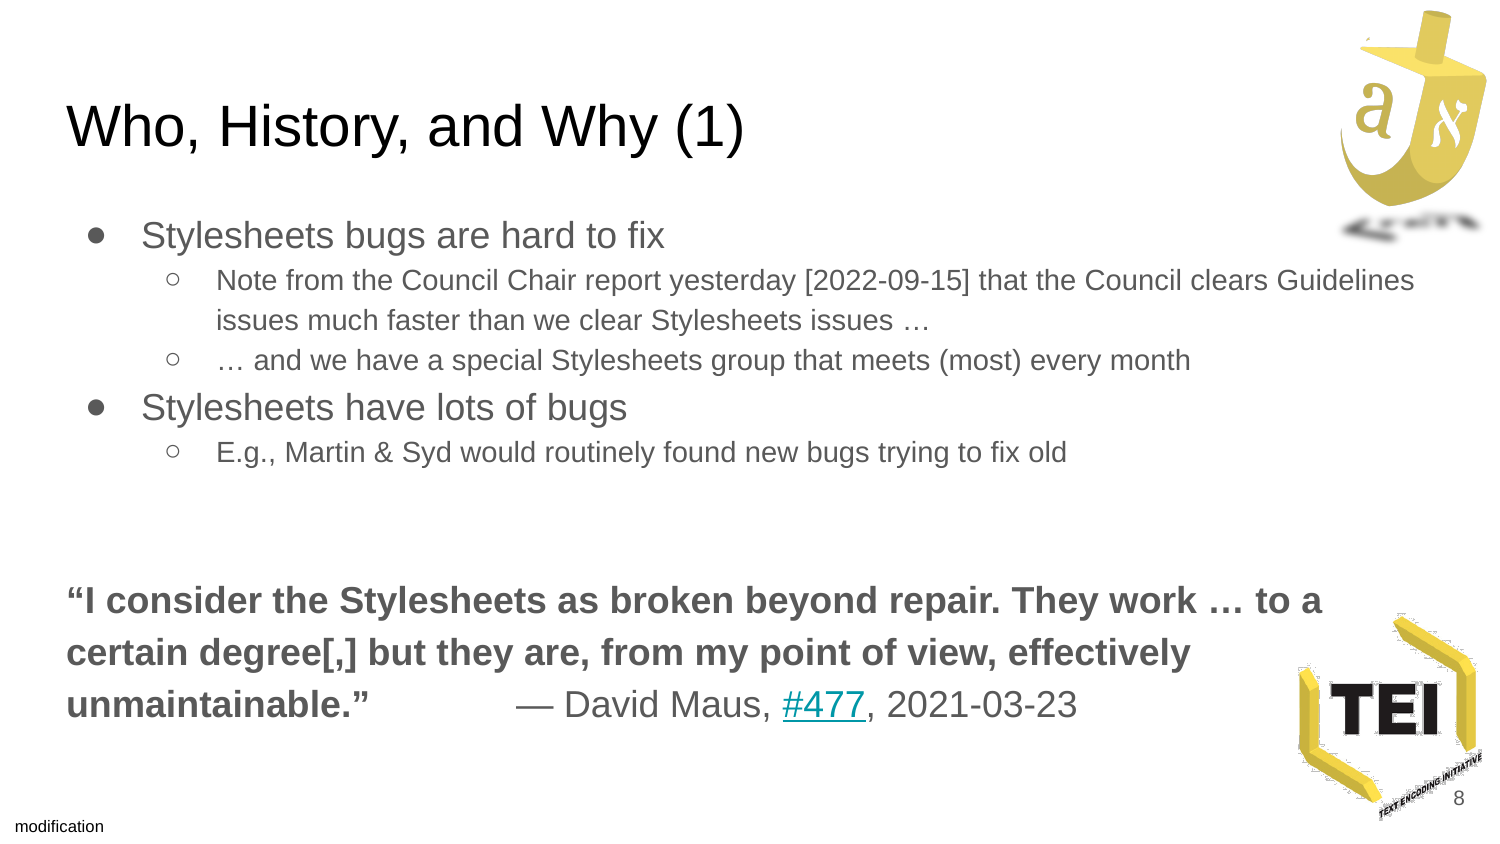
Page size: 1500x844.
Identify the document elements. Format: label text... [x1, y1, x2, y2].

list Stylesheets bugs are hard to fix Note from the Council Chair report yesterday [2022-09-15] that the Council clears Guidelines issues much faster than we clear Stylesheets issues … … and we have a special Stylesheets group that meets (most) every month Stylesheets have lots of bugs E.g., Martin & Syd would routinely found new bugs trying to fix old “I consider the Stylesheets as broken beyond repair. They work … to a certain degree[,] but they are, from my point of view, effectively unmaintainable.” — David Maus, #477, 2021-03-23 [51, 189, 1449, 750]
text_box modification [0, 810, 136, 844]
picture [1275, 604, 1500, 830]
slide_number <number> [1389, 764, 1480, 830]
picture [1324, 0, 1497, 250]
title Who, History, and Why (1) [51, 72, 1449, 167]
